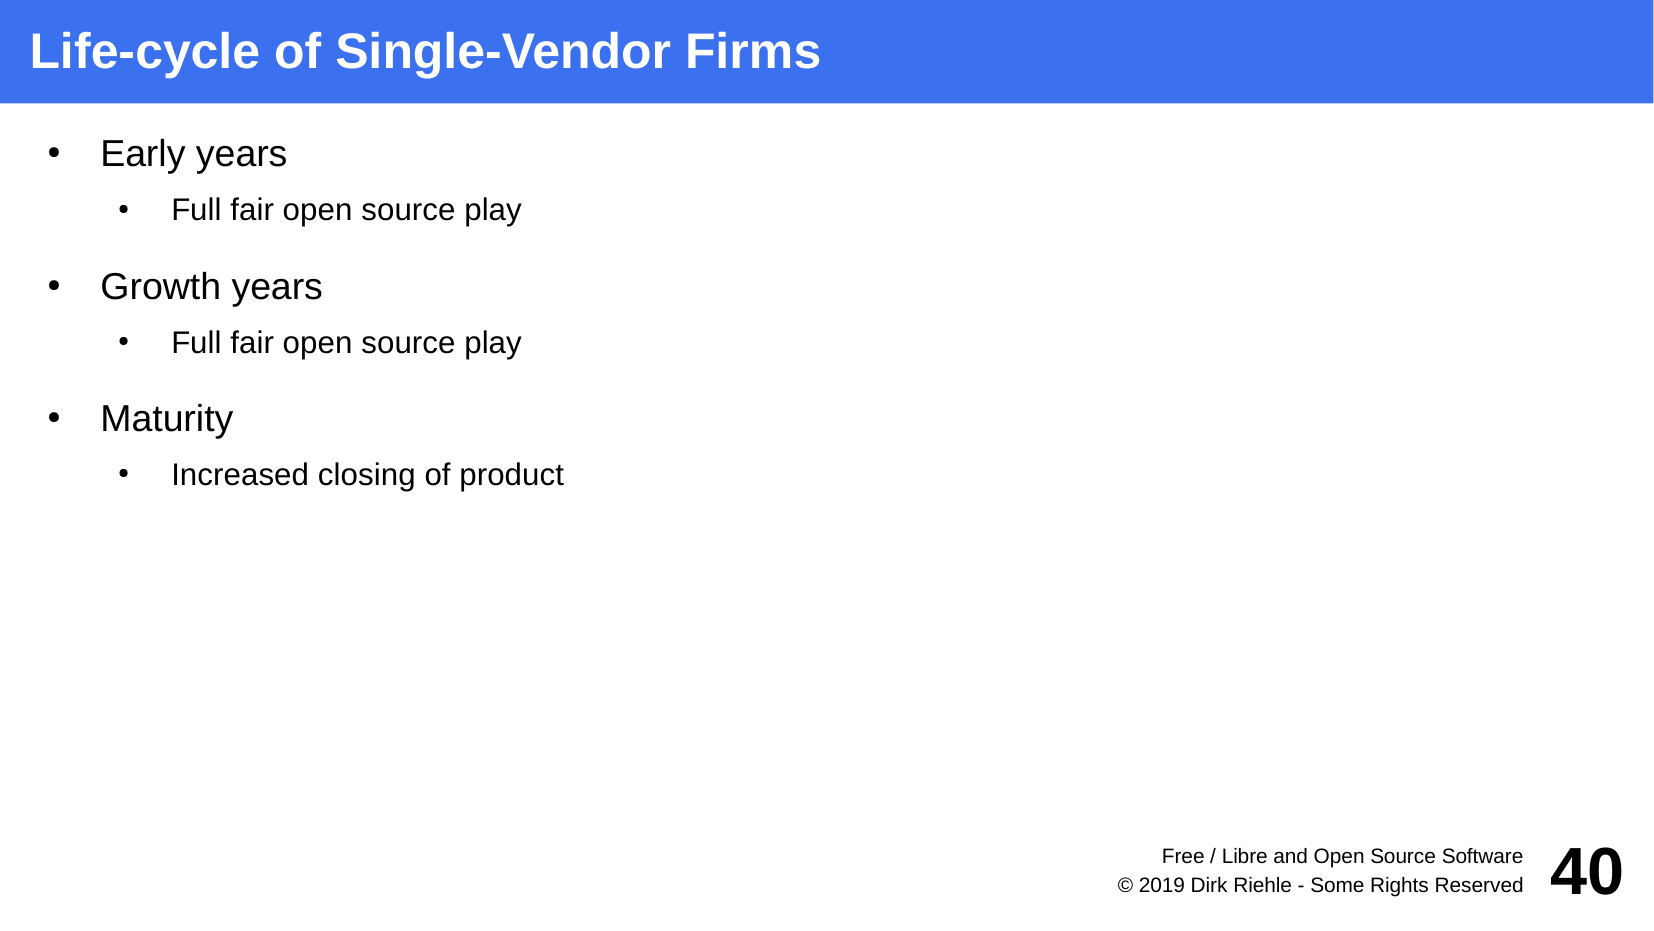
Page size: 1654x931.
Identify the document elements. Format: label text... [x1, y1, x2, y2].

title Life-cycle of Single-Vendor Firms [0, 0, 1654, 104]
list Early years Full fair open source play Growth years Full fair open source play Maturity Increased closing of product [29, 132, 1625, 813]
